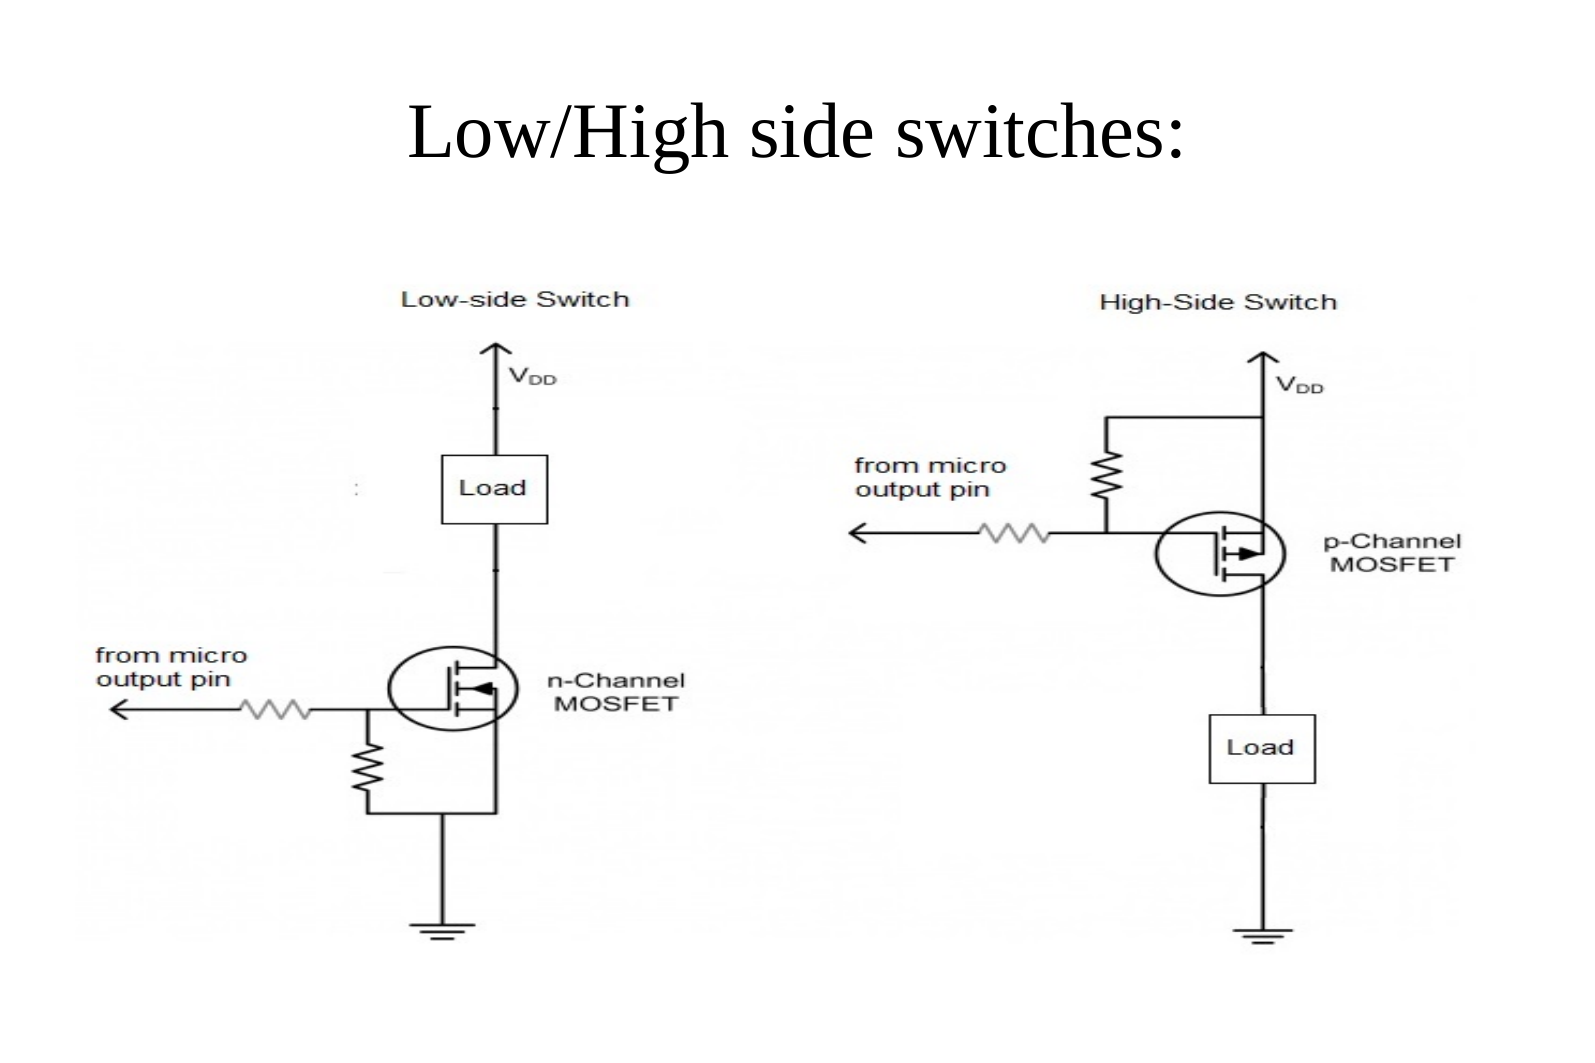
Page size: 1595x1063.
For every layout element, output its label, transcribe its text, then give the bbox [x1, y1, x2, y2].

picture [75, 240, 1514, 960]
title Low/High side switches: [79, 42, 1515, 220]
